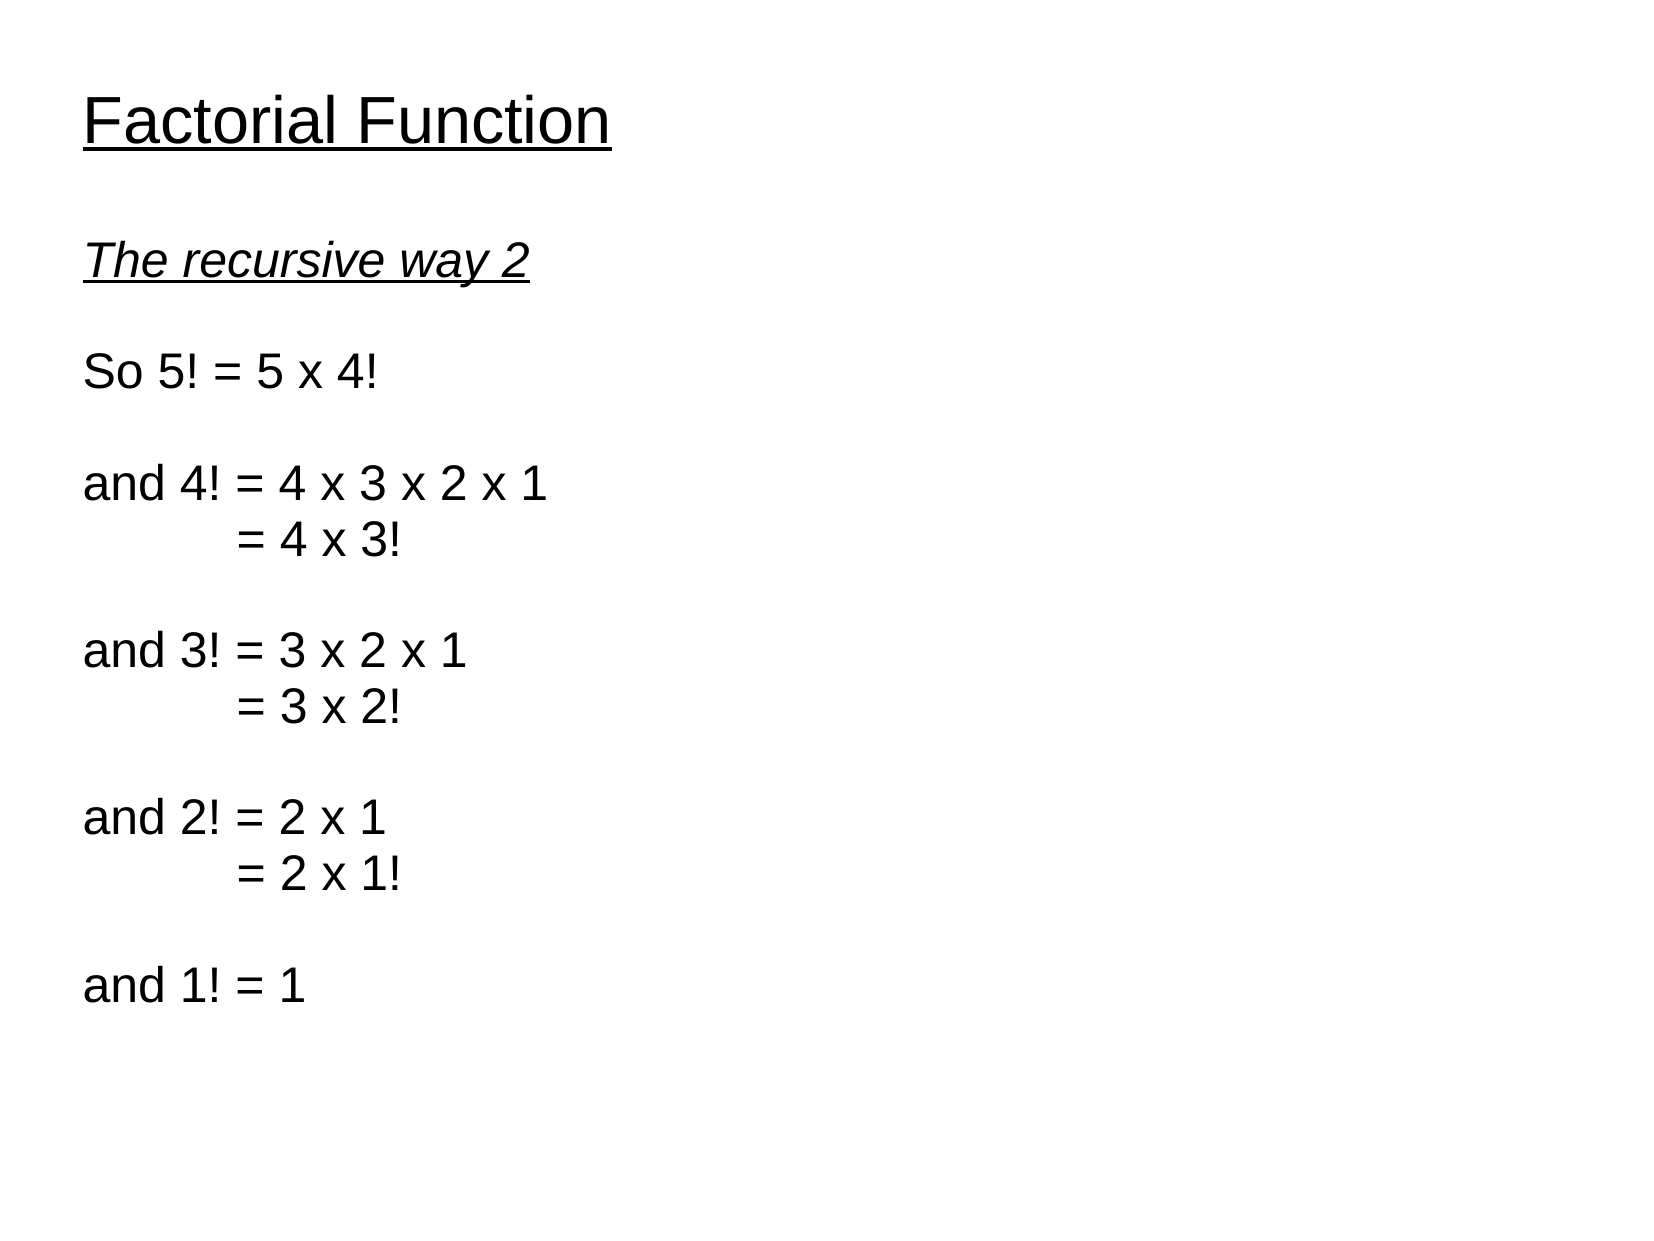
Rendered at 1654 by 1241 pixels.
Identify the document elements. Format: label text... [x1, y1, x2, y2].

subtitle Factorial Function The recursive way 2 So 5! = 5 x 4! and 4! = 4 x 3 x 2 x 1 = 4 x 3! and 3! = 3 x 2 x 1 = 3 x 2! and 2! = 2 x 1 = 2 x 1! and 1! = 1 [82, 82, 1595, 1205]
